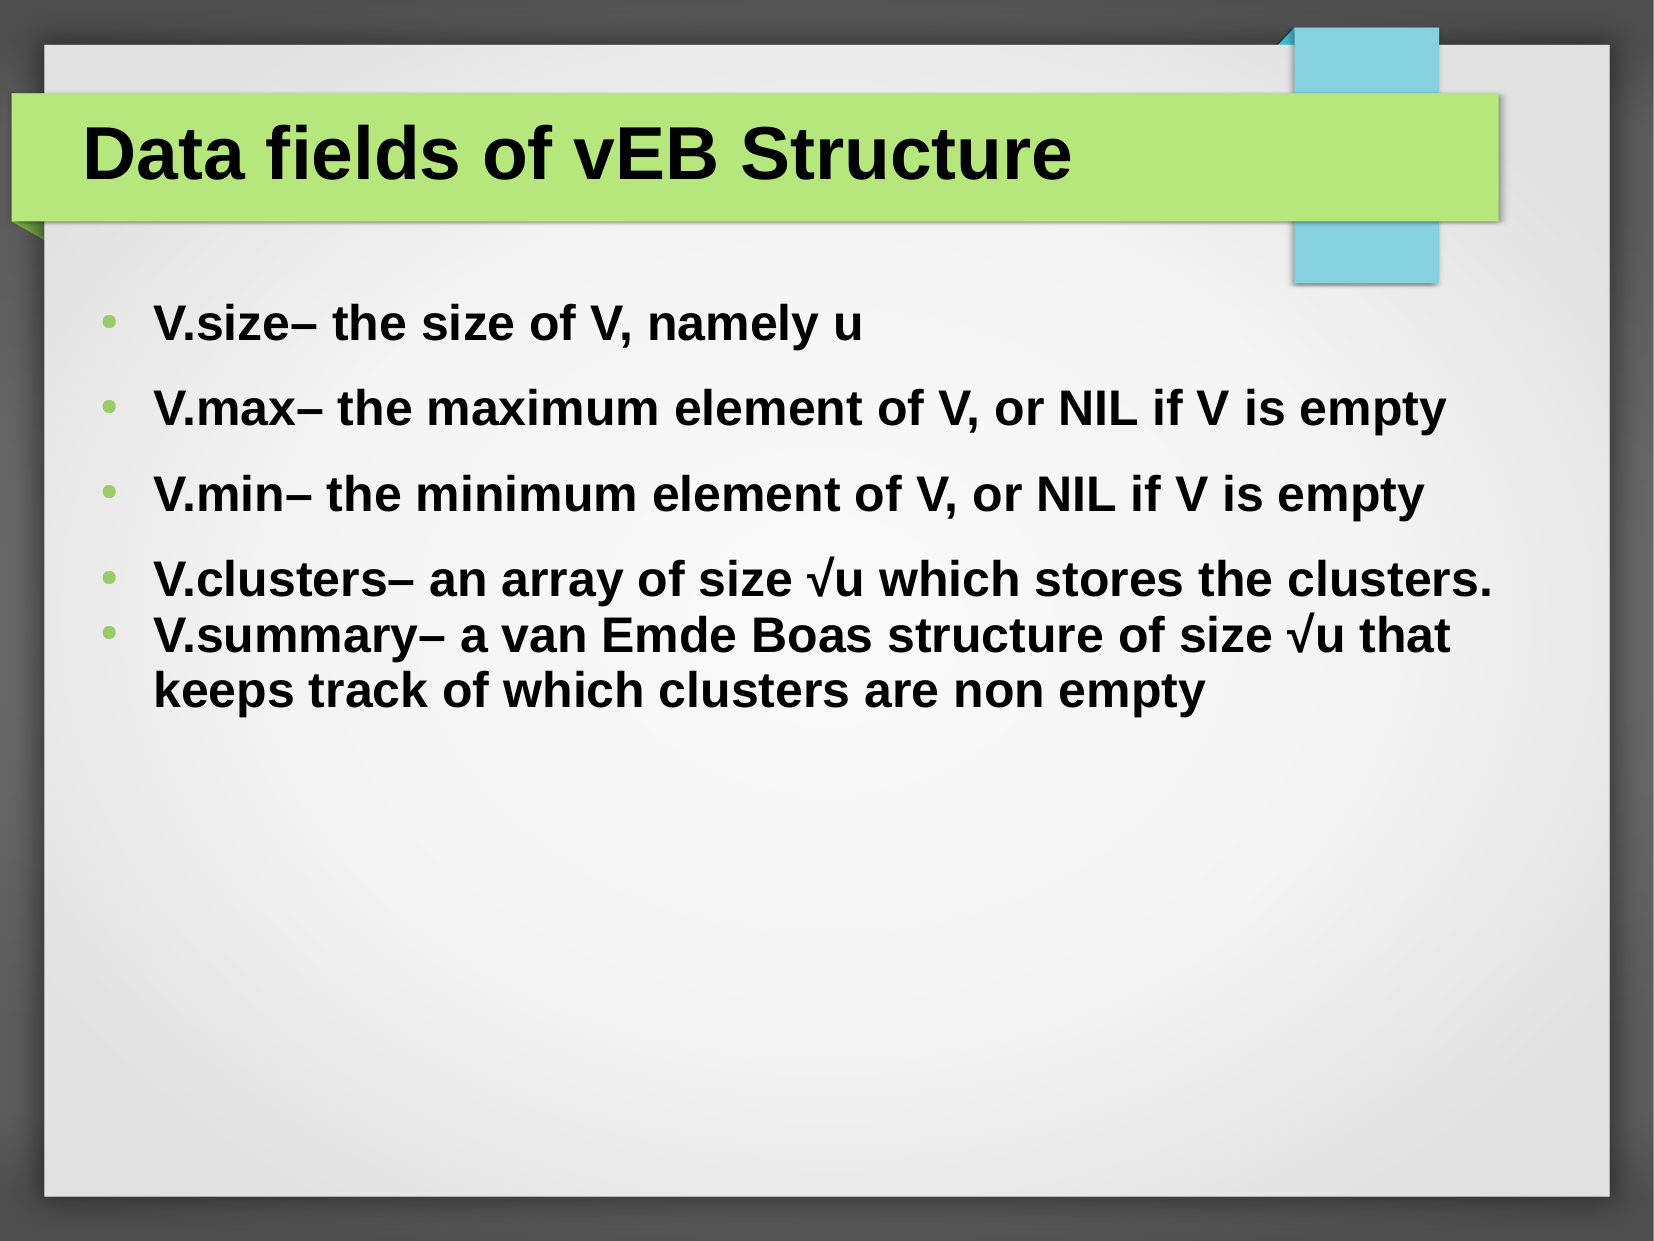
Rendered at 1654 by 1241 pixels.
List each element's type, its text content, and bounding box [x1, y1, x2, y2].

title Data fields of vEB Structure [82, 94, 1264, 213]
list V.size– the size of V, namely u V.max– the maximum element of V, or NIL if V is empty V.min– the minimum element of V, or NIL if V is empty V.clusters– an array of size √u which stores the clusters. V.summary– a van Emde Boas structure of size √u that keeps track of which clusters are non empty [82, 295, 1571, 1015]
picture [0, 0, 1654, 1241]
